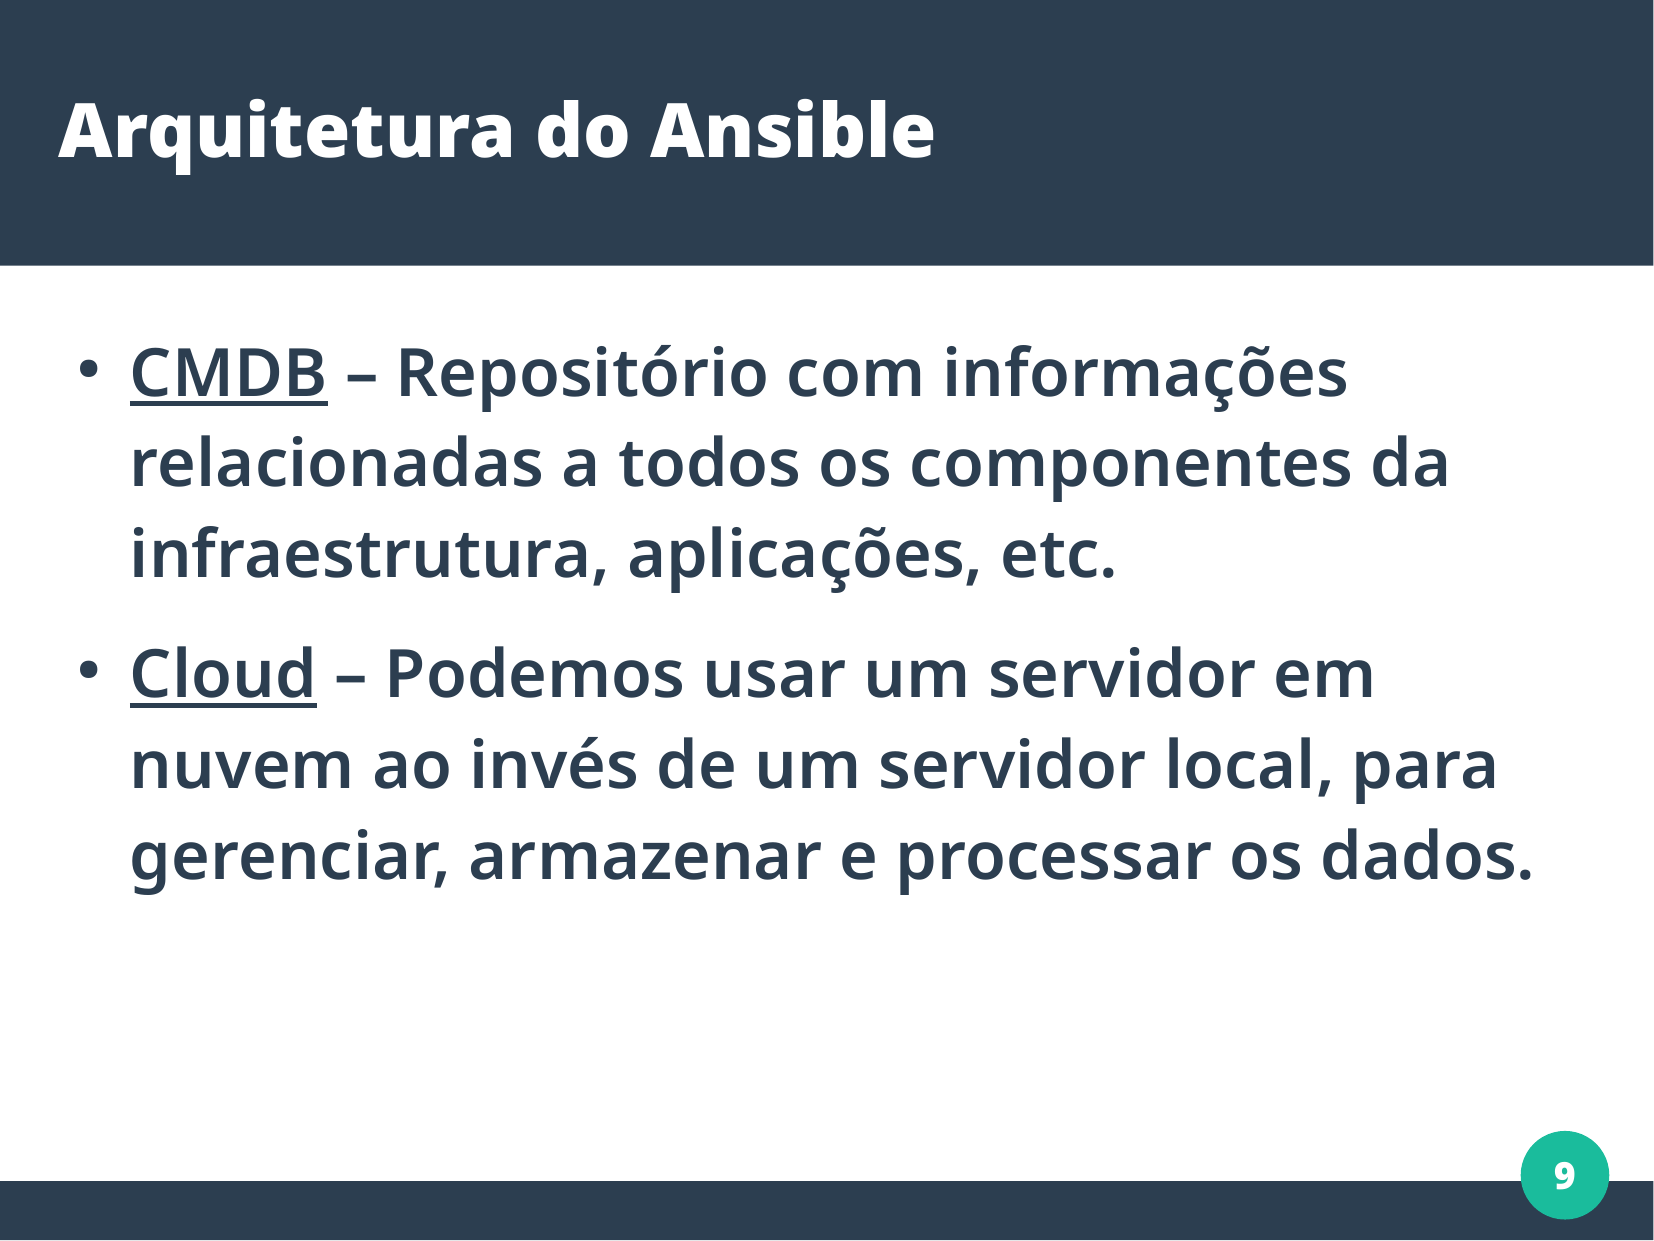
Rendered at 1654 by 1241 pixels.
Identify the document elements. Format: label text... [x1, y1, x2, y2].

list CMDB – Repositório com informações relacionadas a todos os componentes da infraestrutura, aplicações, etc. Cloud – Podemos usar um servidor em nuvem ao invés de um servidor local, para gerenciar, armazenar e processar os dados. [59, 324, 1595, 1152]
title Arquitetura do Ansible [59, 49, 1595, 207]
